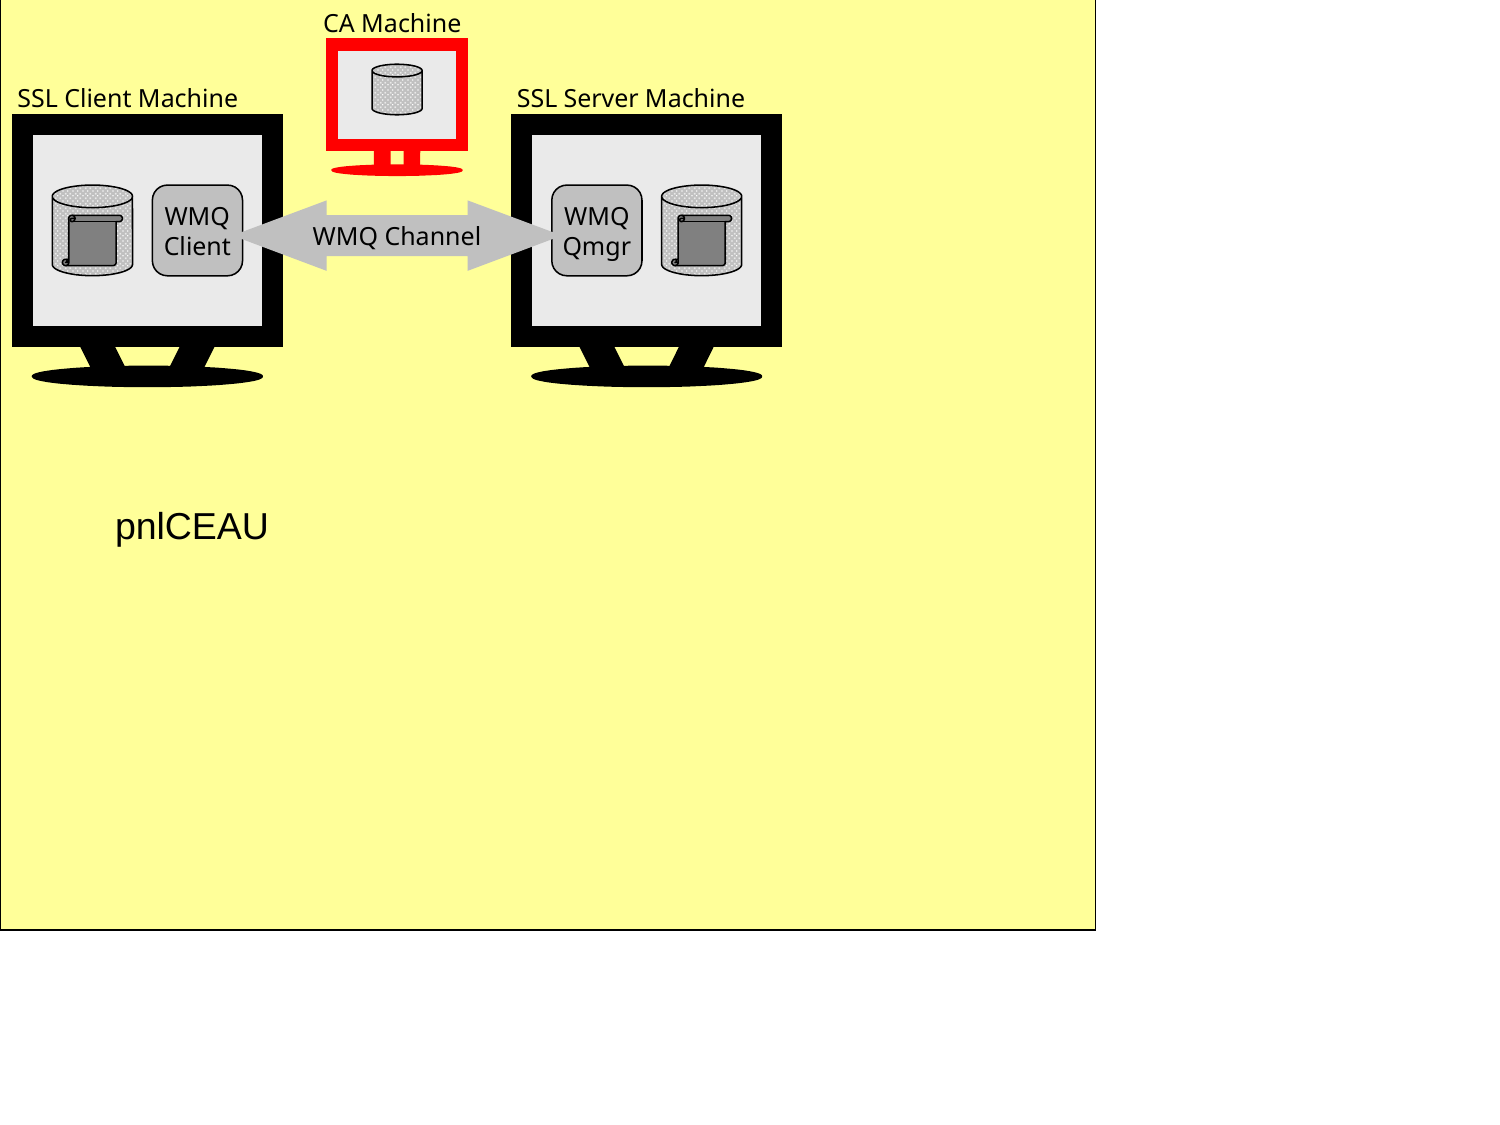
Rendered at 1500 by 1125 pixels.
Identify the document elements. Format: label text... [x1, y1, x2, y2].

text_box WMQ Client [152, 185, 243, 276]
text_box pnlCEAU [100, 494, 285, 555]
text_box SSL Server Machine [501, 74, 832, 120]
text_box [0, 0, 1095, 930]
text_box CA Machine [308, 0, 515, 46]
text_box WMQ Qmgr [551, 185, 642, 276]
text_box WMQ Channel [262, 215, 533, 256]
text_box SSL Client Machine [2, 74, 332, 120]
